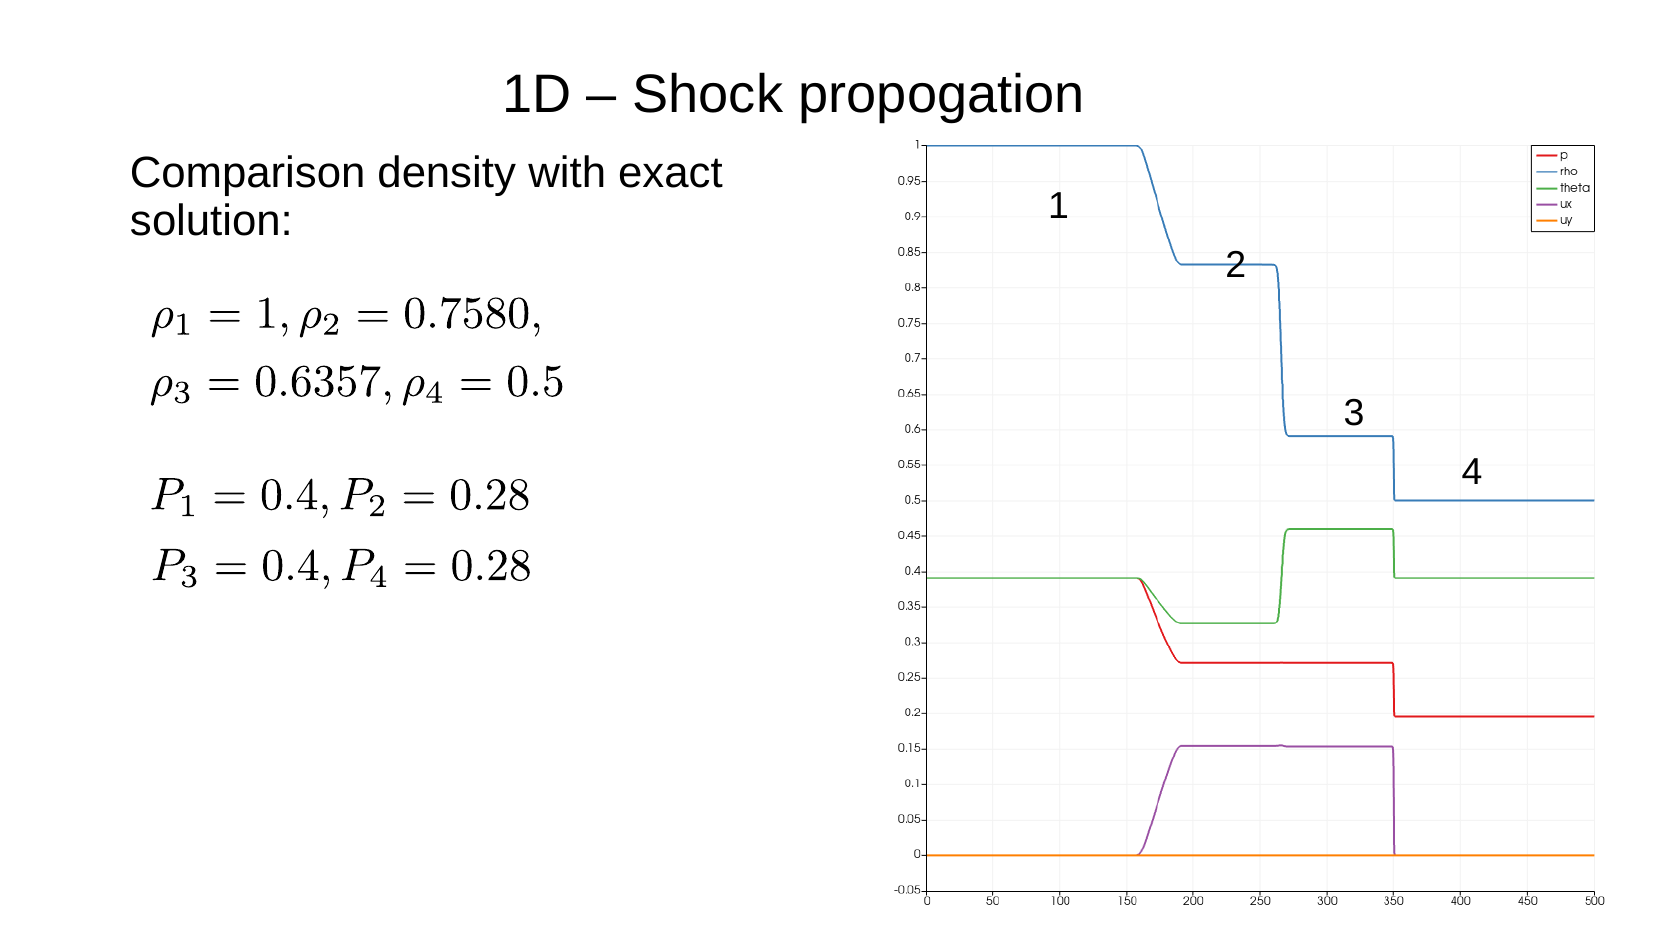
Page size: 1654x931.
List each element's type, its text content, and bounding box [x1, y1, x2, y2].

picture [147, 363, 565, 408]
list Comparison density with exact solution: [59, 147, 739, 785]
text_box 3 [1328, 383, 1388, 441]
title 1D – Shock propogation [82, 36, 1506, 149]
picture [148, 295, 542, 340]
text_box 4 [1446, 442, 1506, 500]
picture [148, 547, 532, 591]
picture [147, 476, 531, 520]
text_box 1 [1033, 177, 1093, 234]
picture [885, 126, 1613, 916]
text_box 2 [1210, 236, 1270, 294]
